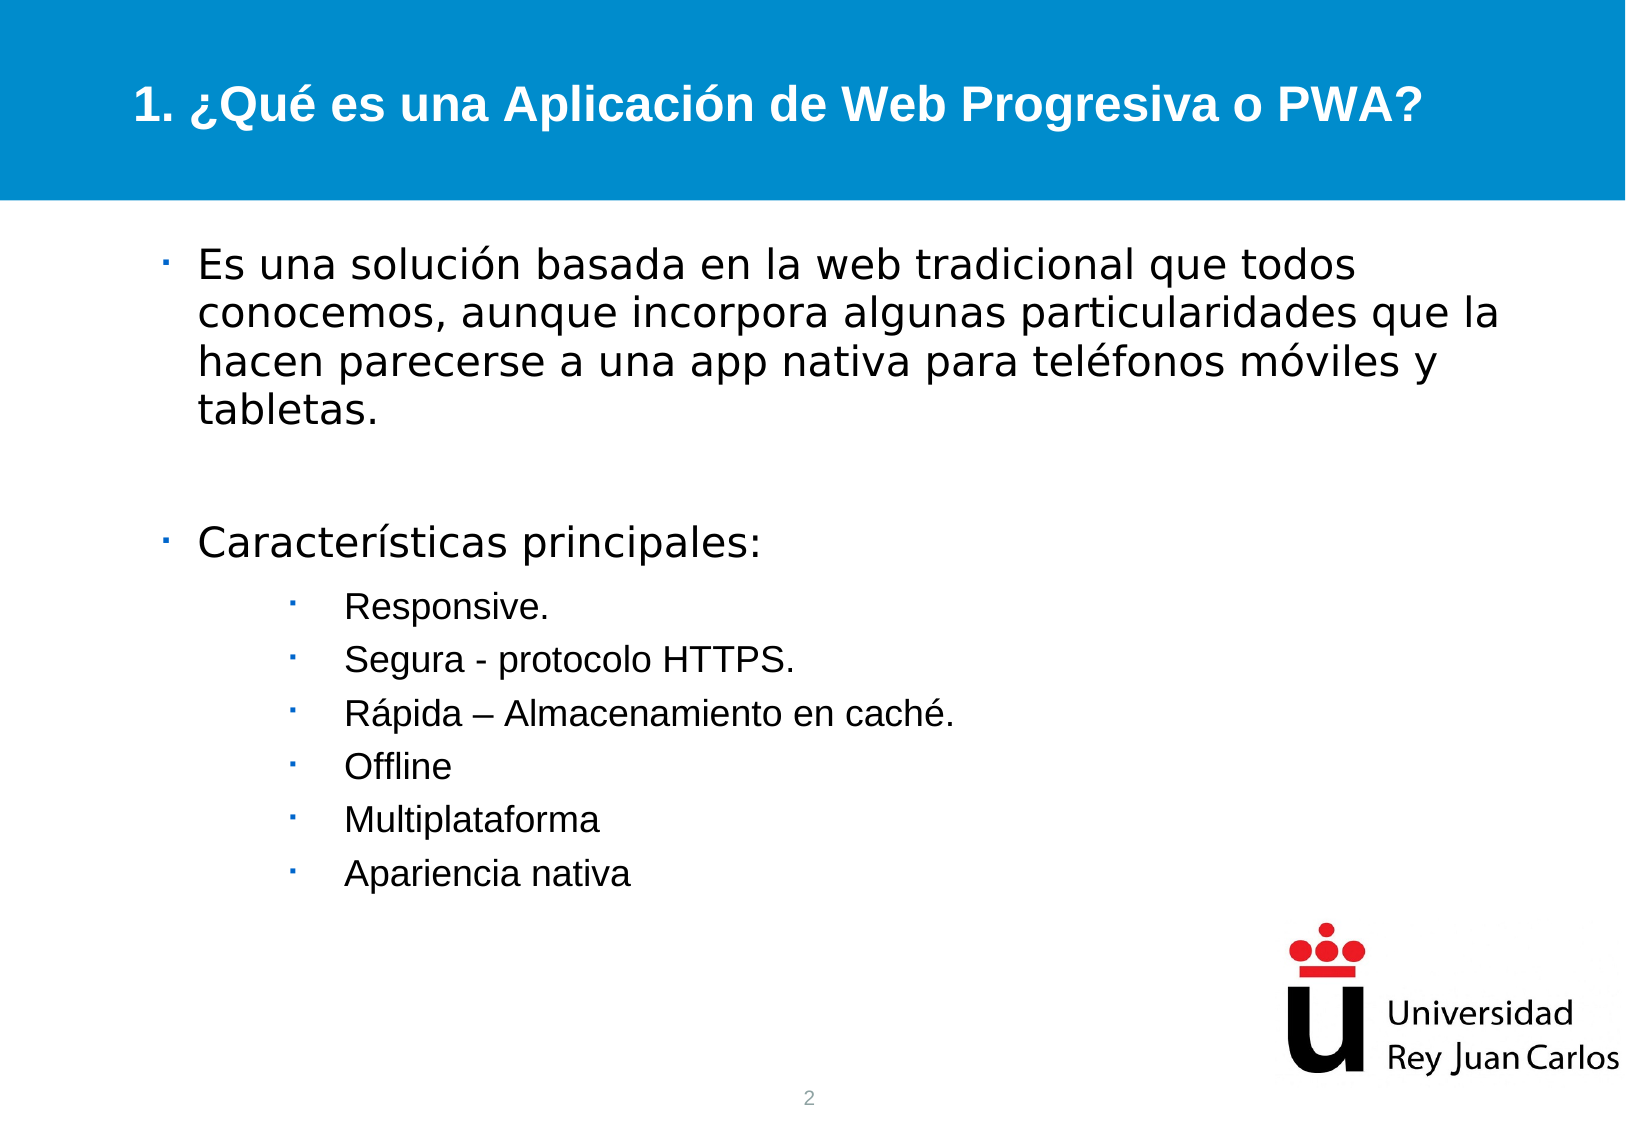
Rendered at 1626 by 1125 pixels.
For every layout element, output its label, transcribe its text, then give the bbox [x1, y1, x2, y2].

title 1. ¿Qué es una Aplicación de Web Progresiva o PWA? [112, 20, 1426, 188]
picture [1275, 891, 1626, 1125]
list Es una solución basada en la web tradicional que todos conocemos, aunque incorpora algunas particularidades que la hacen parecerse a una app nativa para teléfonos móviles y tabletas. Características principales: Responsive. Segura - protocolo HTTPS. Rápida – Almacenamiento en caché. Offline Multiplataforma Apariencia nativa [121, 240, 1572, 1013]
